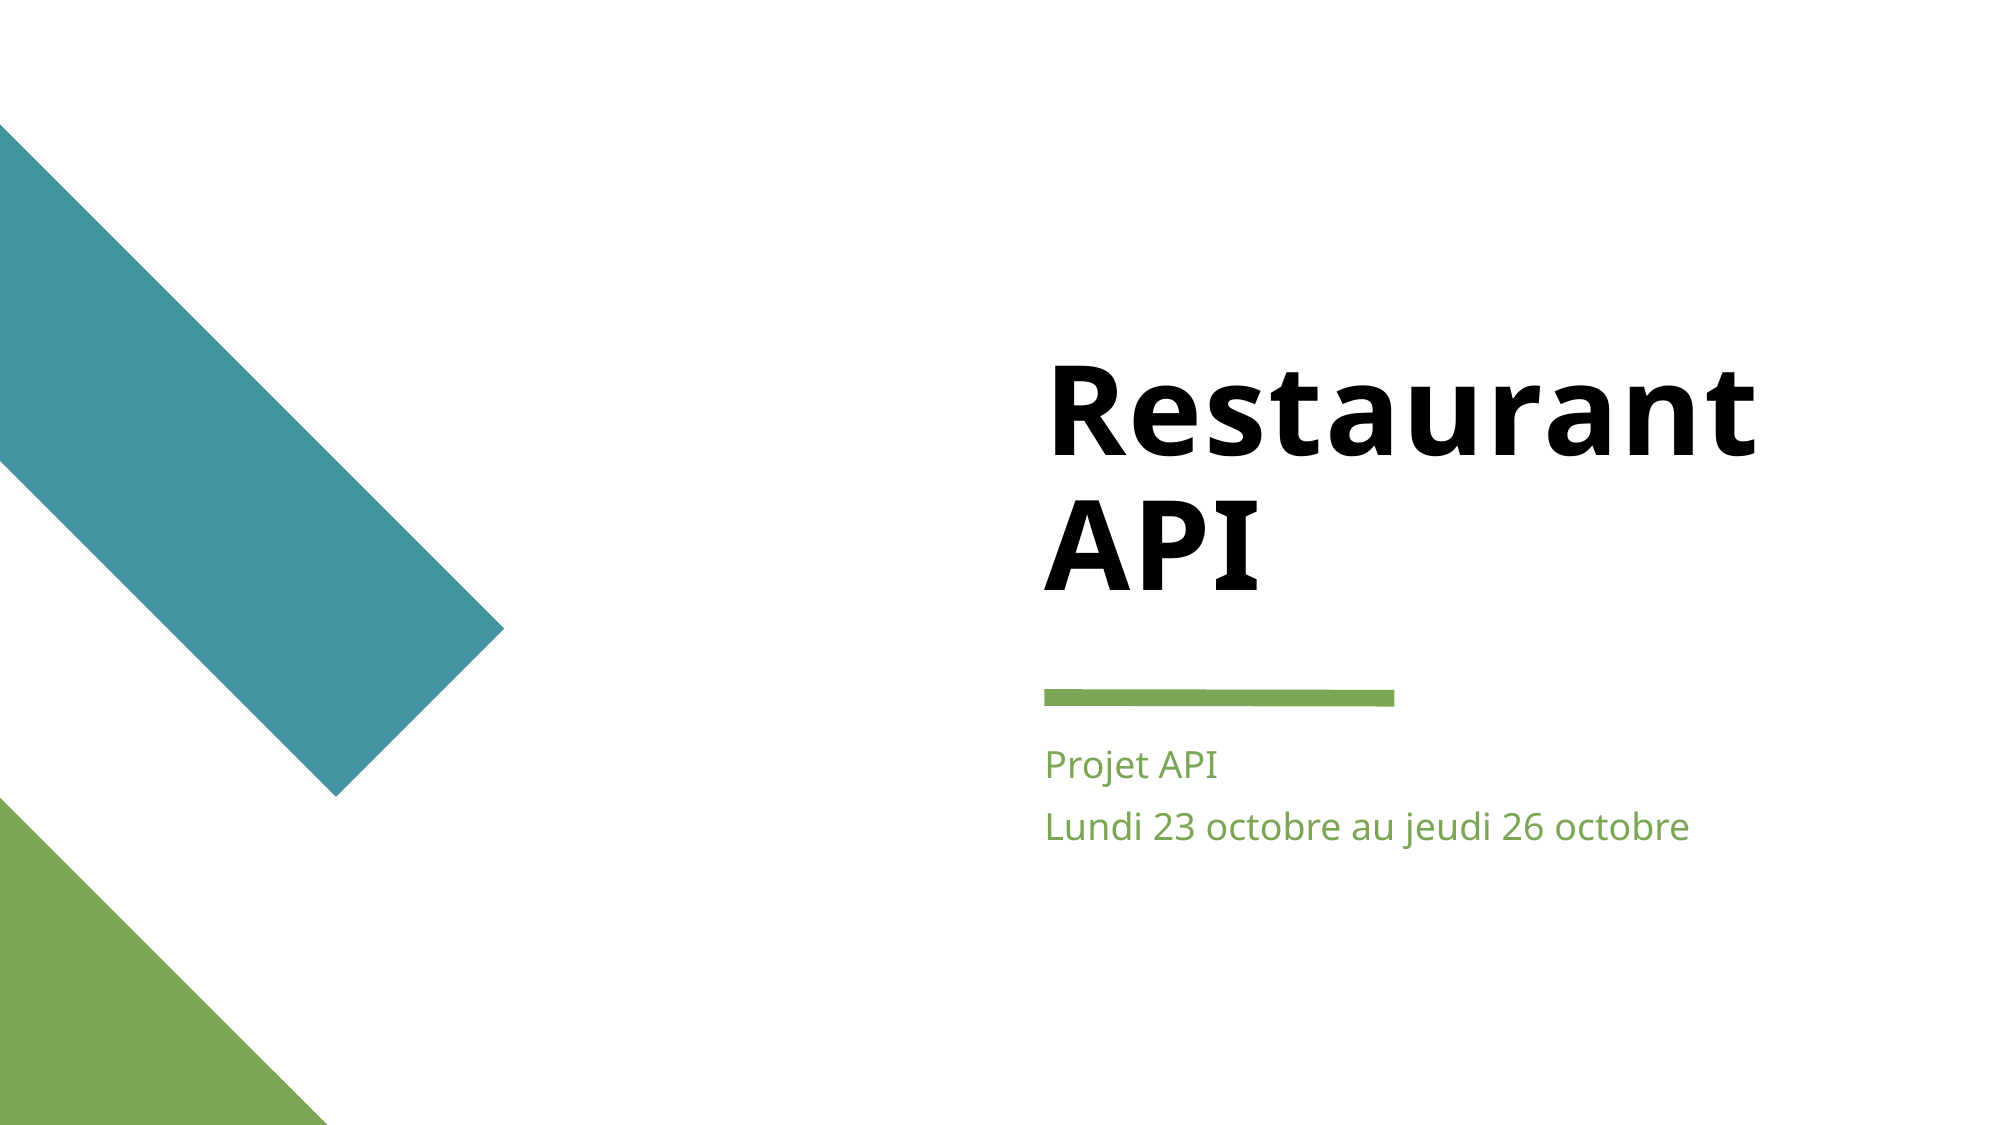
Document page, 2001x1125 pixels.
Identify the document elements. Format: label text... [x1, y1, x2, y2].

list Projet API Lundi 23 octobre au jeudi 26 octobre [1044, 746, 1946, 903]
title Restaurant API [1044, 347, 1946, 596]
